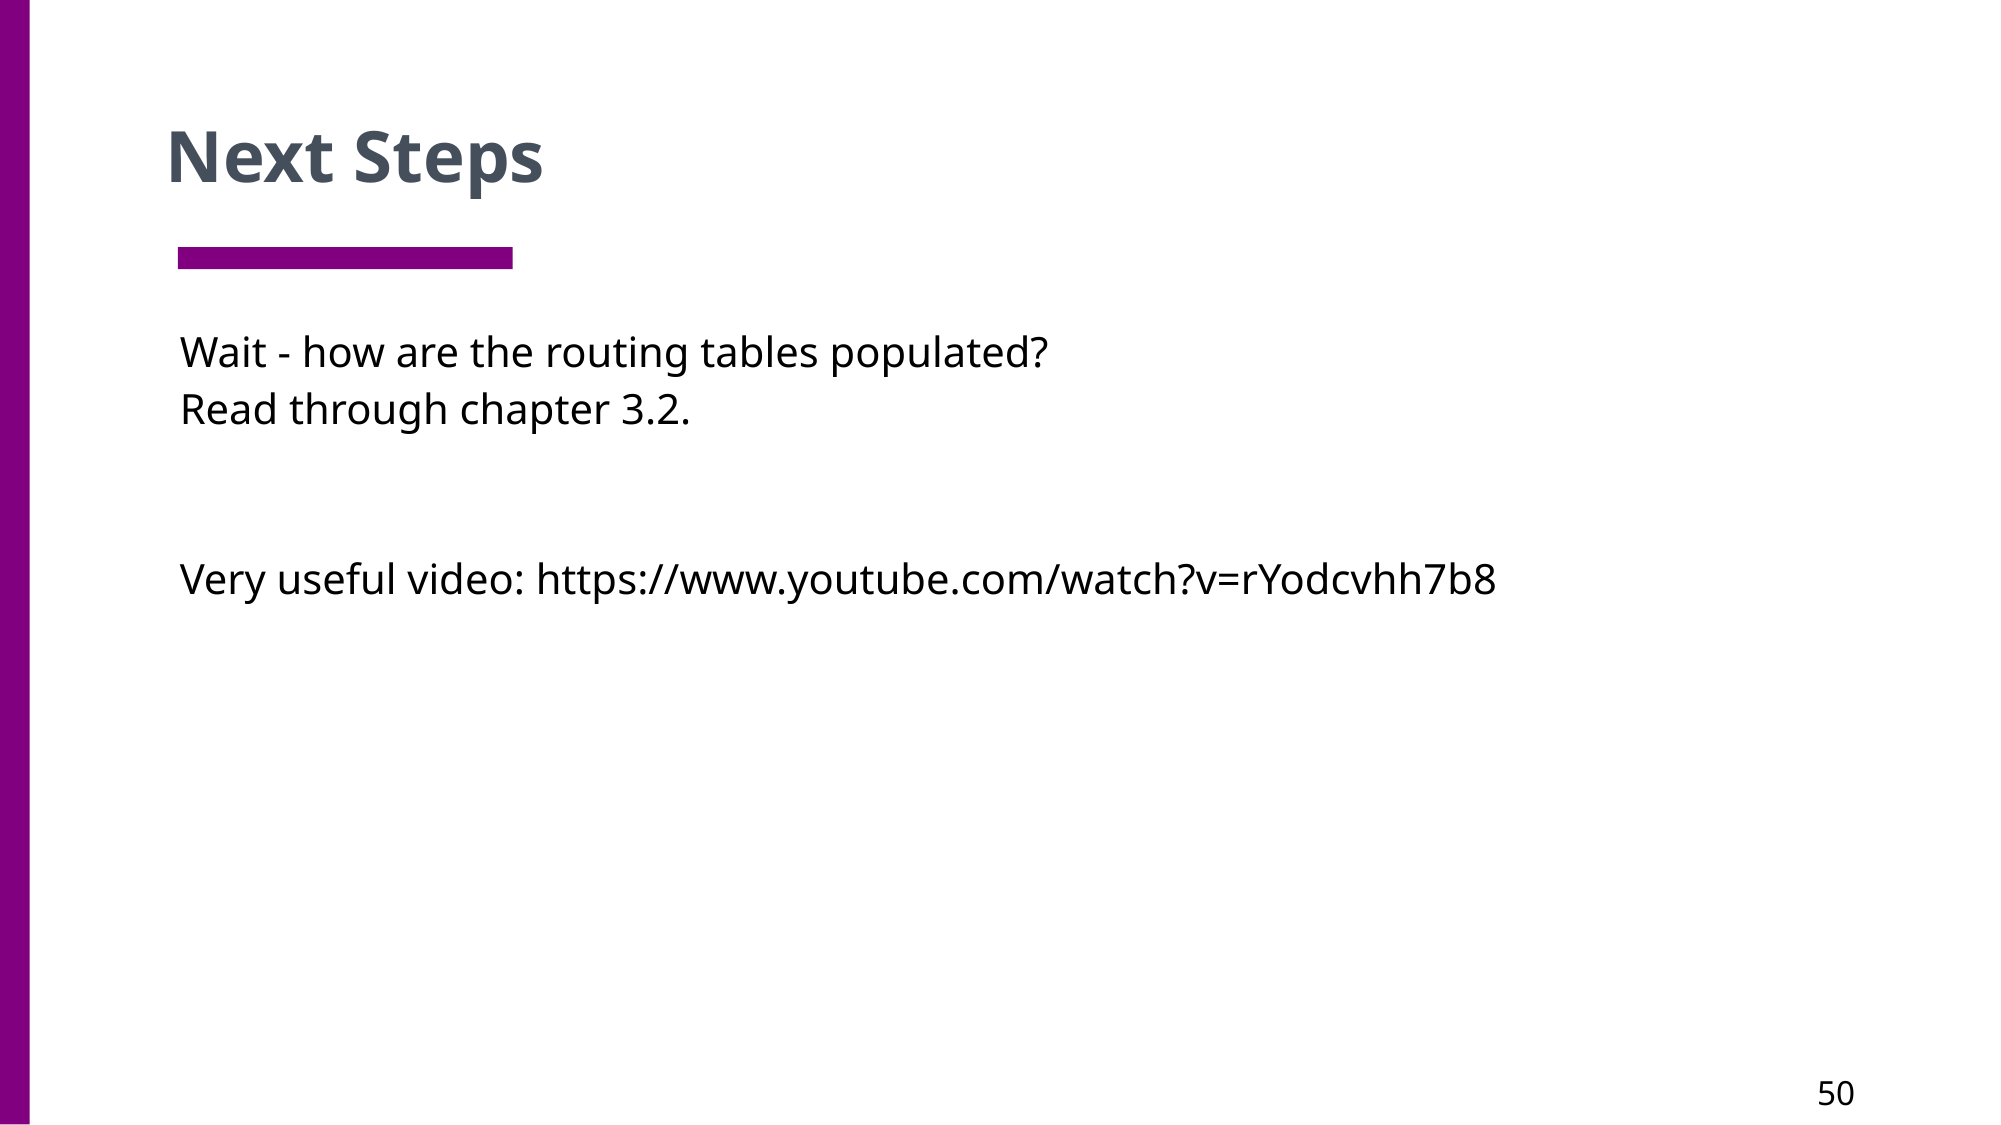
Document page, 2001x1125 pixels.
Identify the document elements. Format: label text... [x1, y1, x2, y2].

text_box Wait - how are the routing tables populated? Read through chapter 3.2. Very useful video: https://www.youtube.com/watch?v=rYodcvhh7b8 [165, 314, 1834, 585]
text_box Next Steps [151, 0, 1849, 212]
